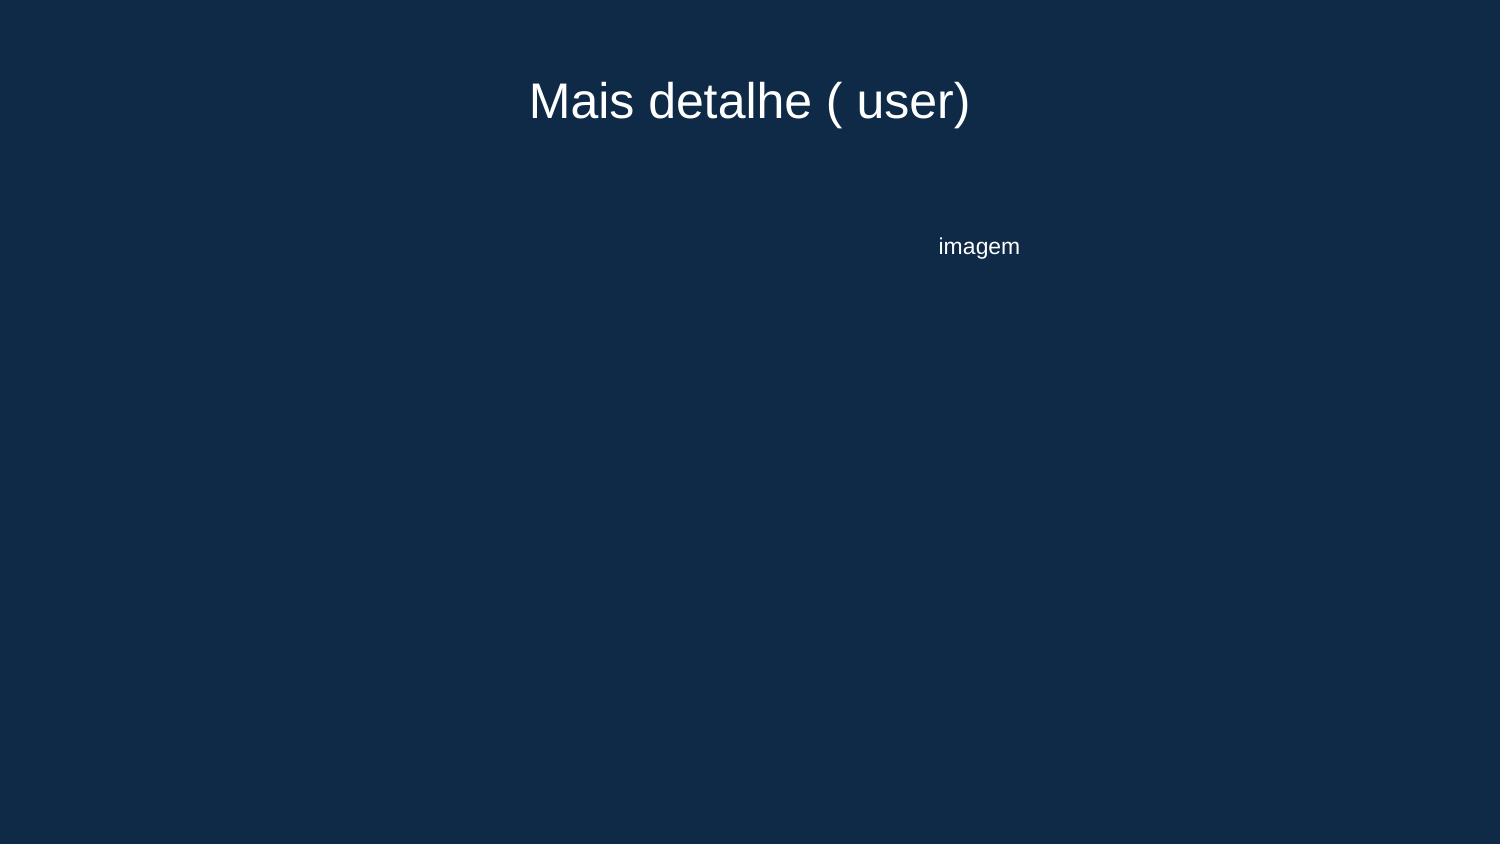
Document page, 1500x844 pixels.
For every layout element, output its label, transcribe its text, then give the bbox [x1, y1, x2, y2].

text_box imagem [401, 212, 1500, 285]
title Mais detalhe ( user) [172, 53, 1329, 133]
